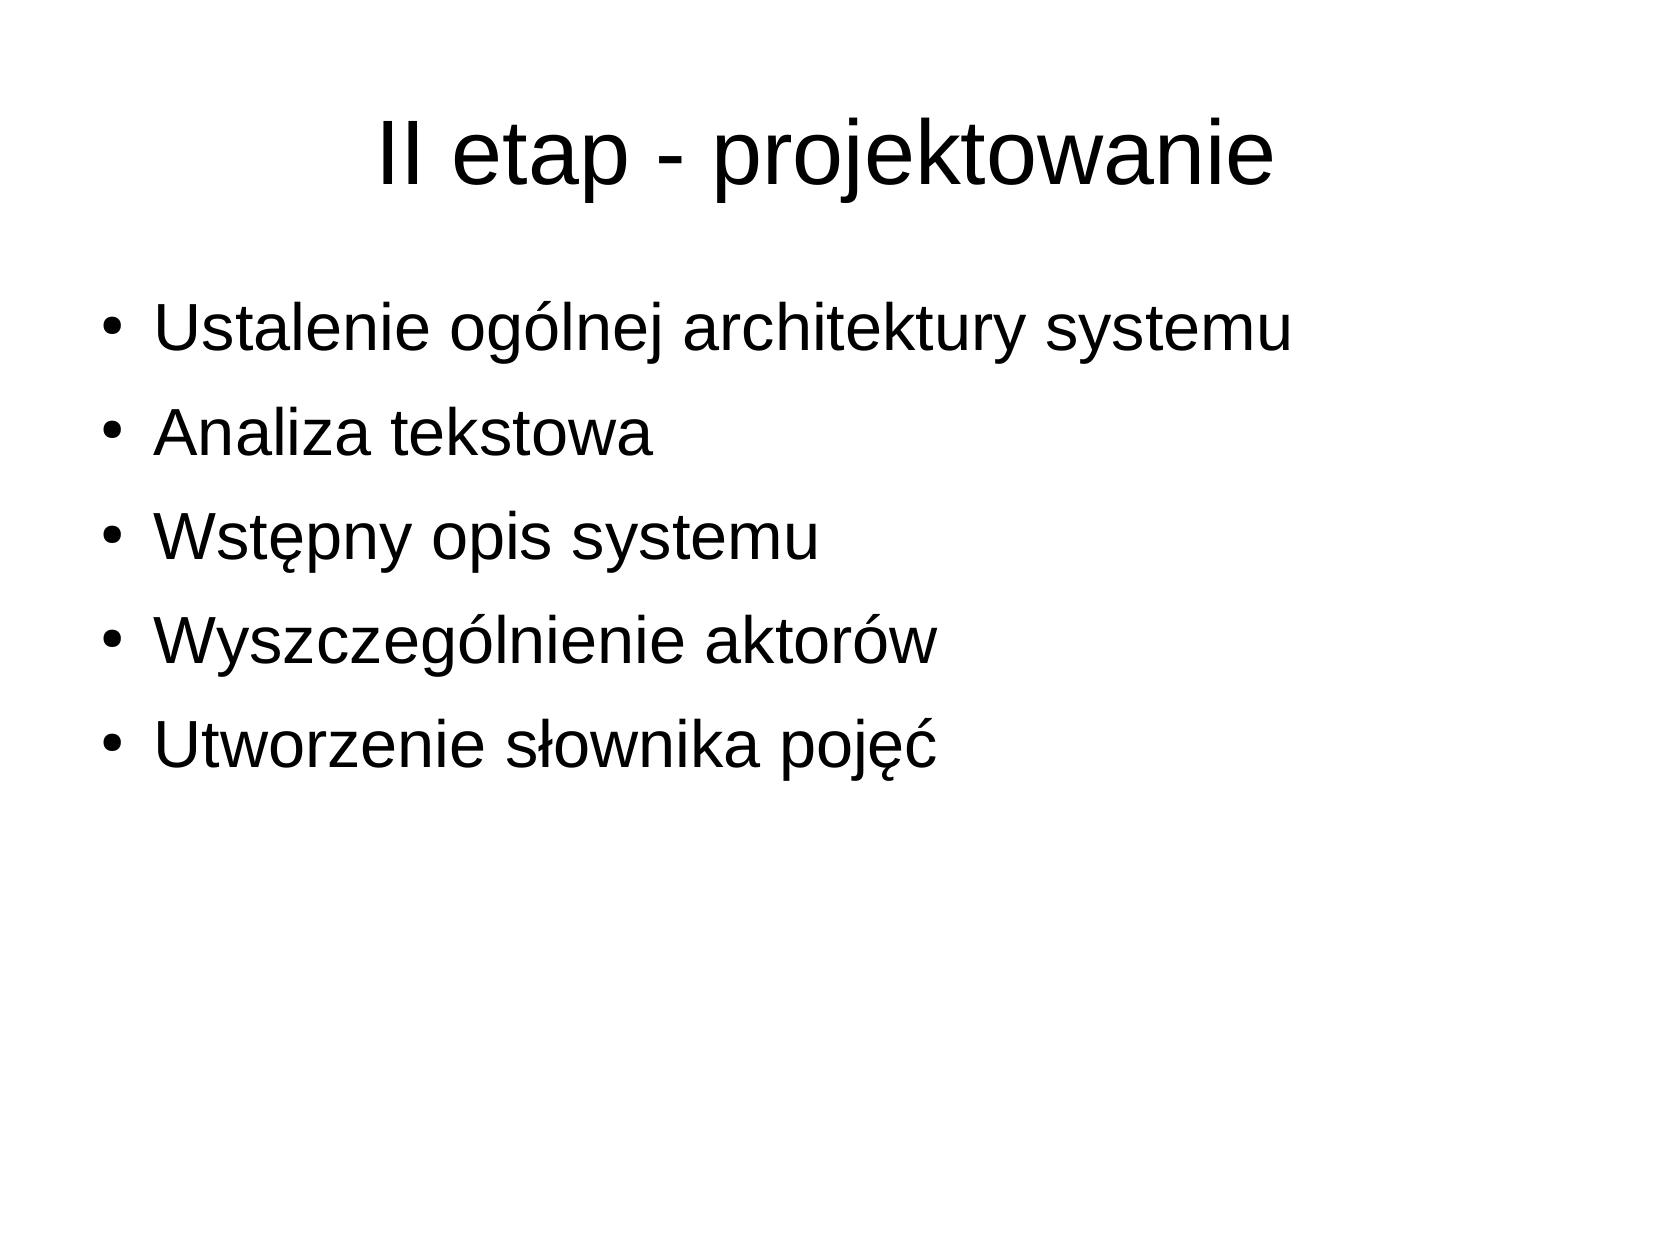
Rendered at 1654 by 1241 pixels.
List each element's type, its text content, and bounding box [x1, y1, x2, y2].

title II etap - projektowanie [82, 49, 1571, 257]
list Ustalenie ogólnej architektury systemu Analiza tekstowa Wstępny opis systemu Wyszczególnienie aktorów Utworzenie słownika pojęć [82, 290, 1571, 1109]
